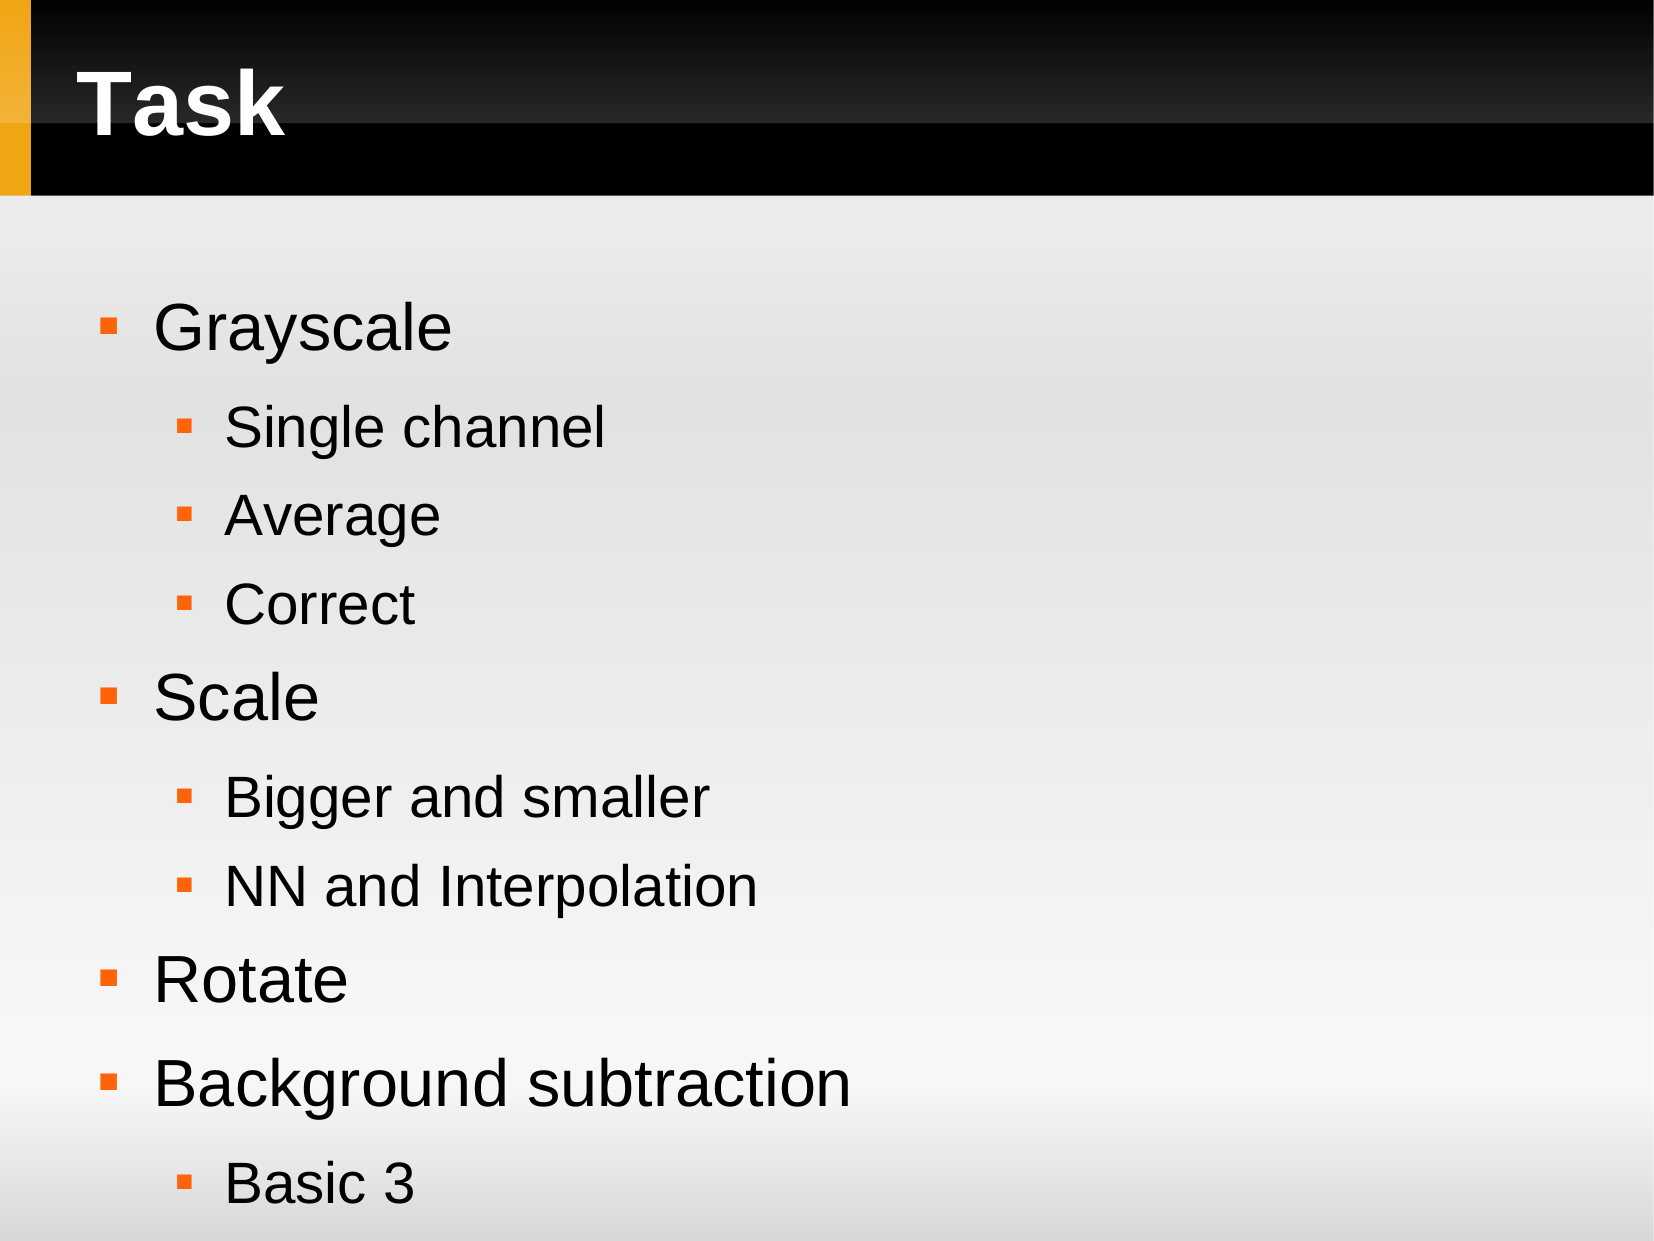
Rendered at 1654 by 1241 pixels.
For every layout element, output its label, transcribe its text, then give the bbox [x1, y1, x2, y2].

picture [0, 0, 1654, 1241]
title Task [76, 0, 1565, 208]
list Grayscale Single channel Average Correct Scale Bigger and smaller NN and Interpolation Rotate Background subtraction Basic 3 [82, 290, 1571, 1218]
